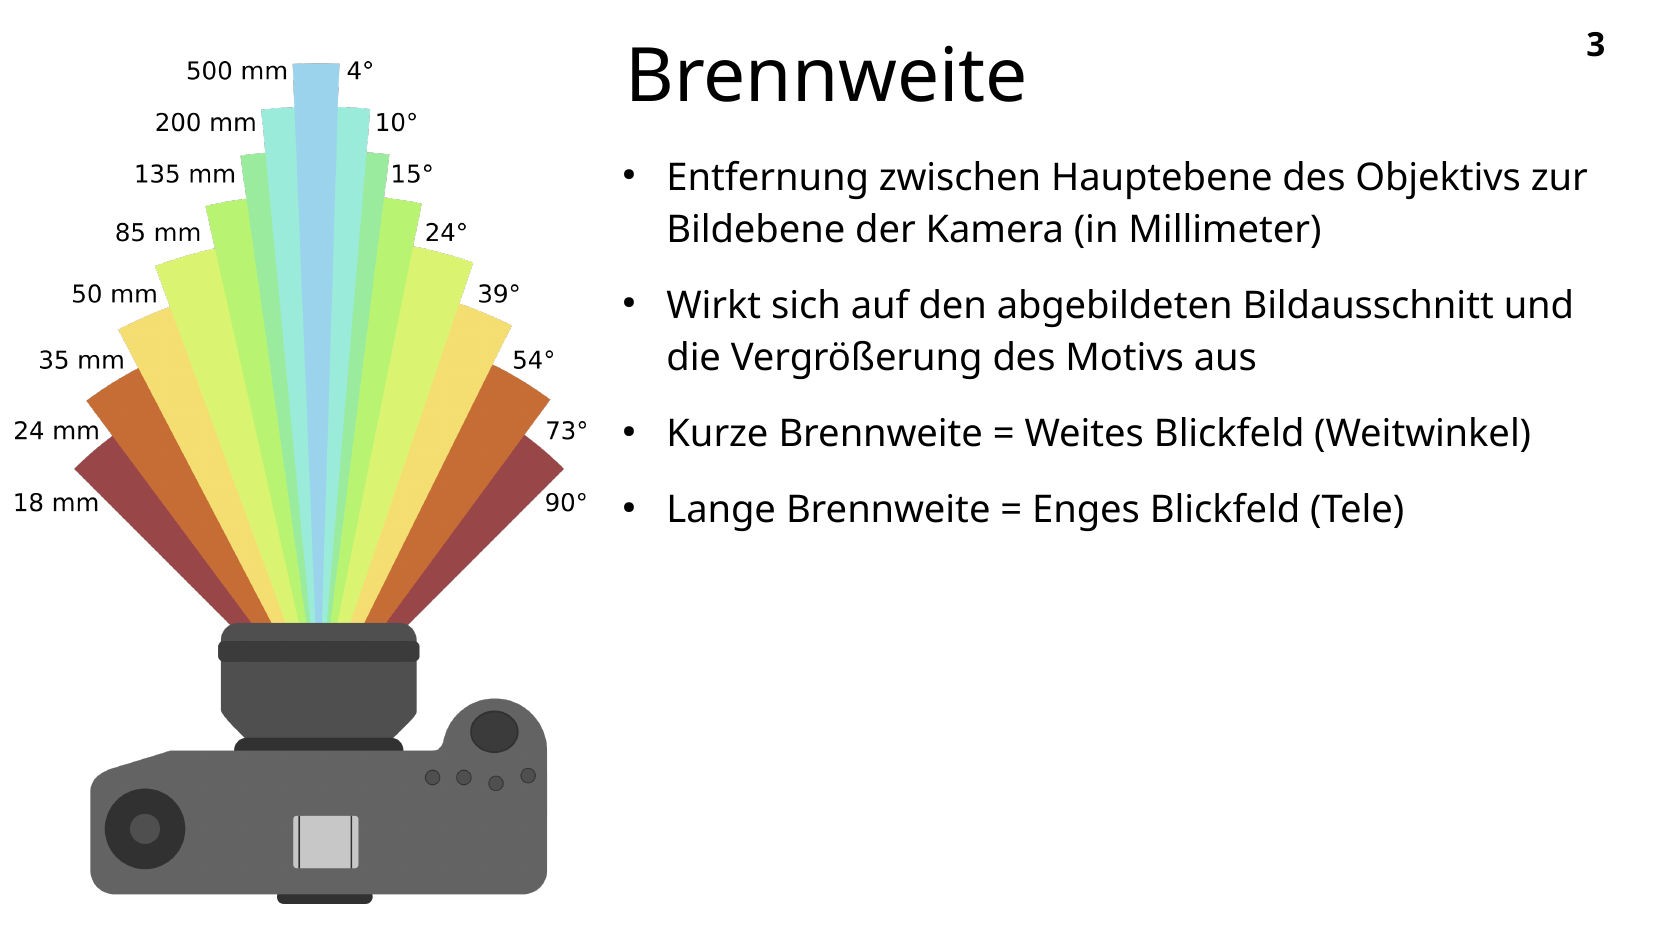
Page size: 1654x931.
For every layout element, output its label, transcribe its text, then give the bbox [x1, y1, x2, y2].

list Entfernung zwischen Hauptebene des Objektivs zur Bildebene der Kamera (in Millimeter) Wirkt sich auf den abgebildeten Bildausschnitt und die Vergrößerung des Motivs aus Kurze Brennweite = Weites Blickfeld (Weitwinkel) Lange Brennweite = Enges Blickfeld (Tele) [607, 150, 1621, 541]
title Brennweite [82, 13, 1571, 132]
picture [15, 61, 586, 904]
